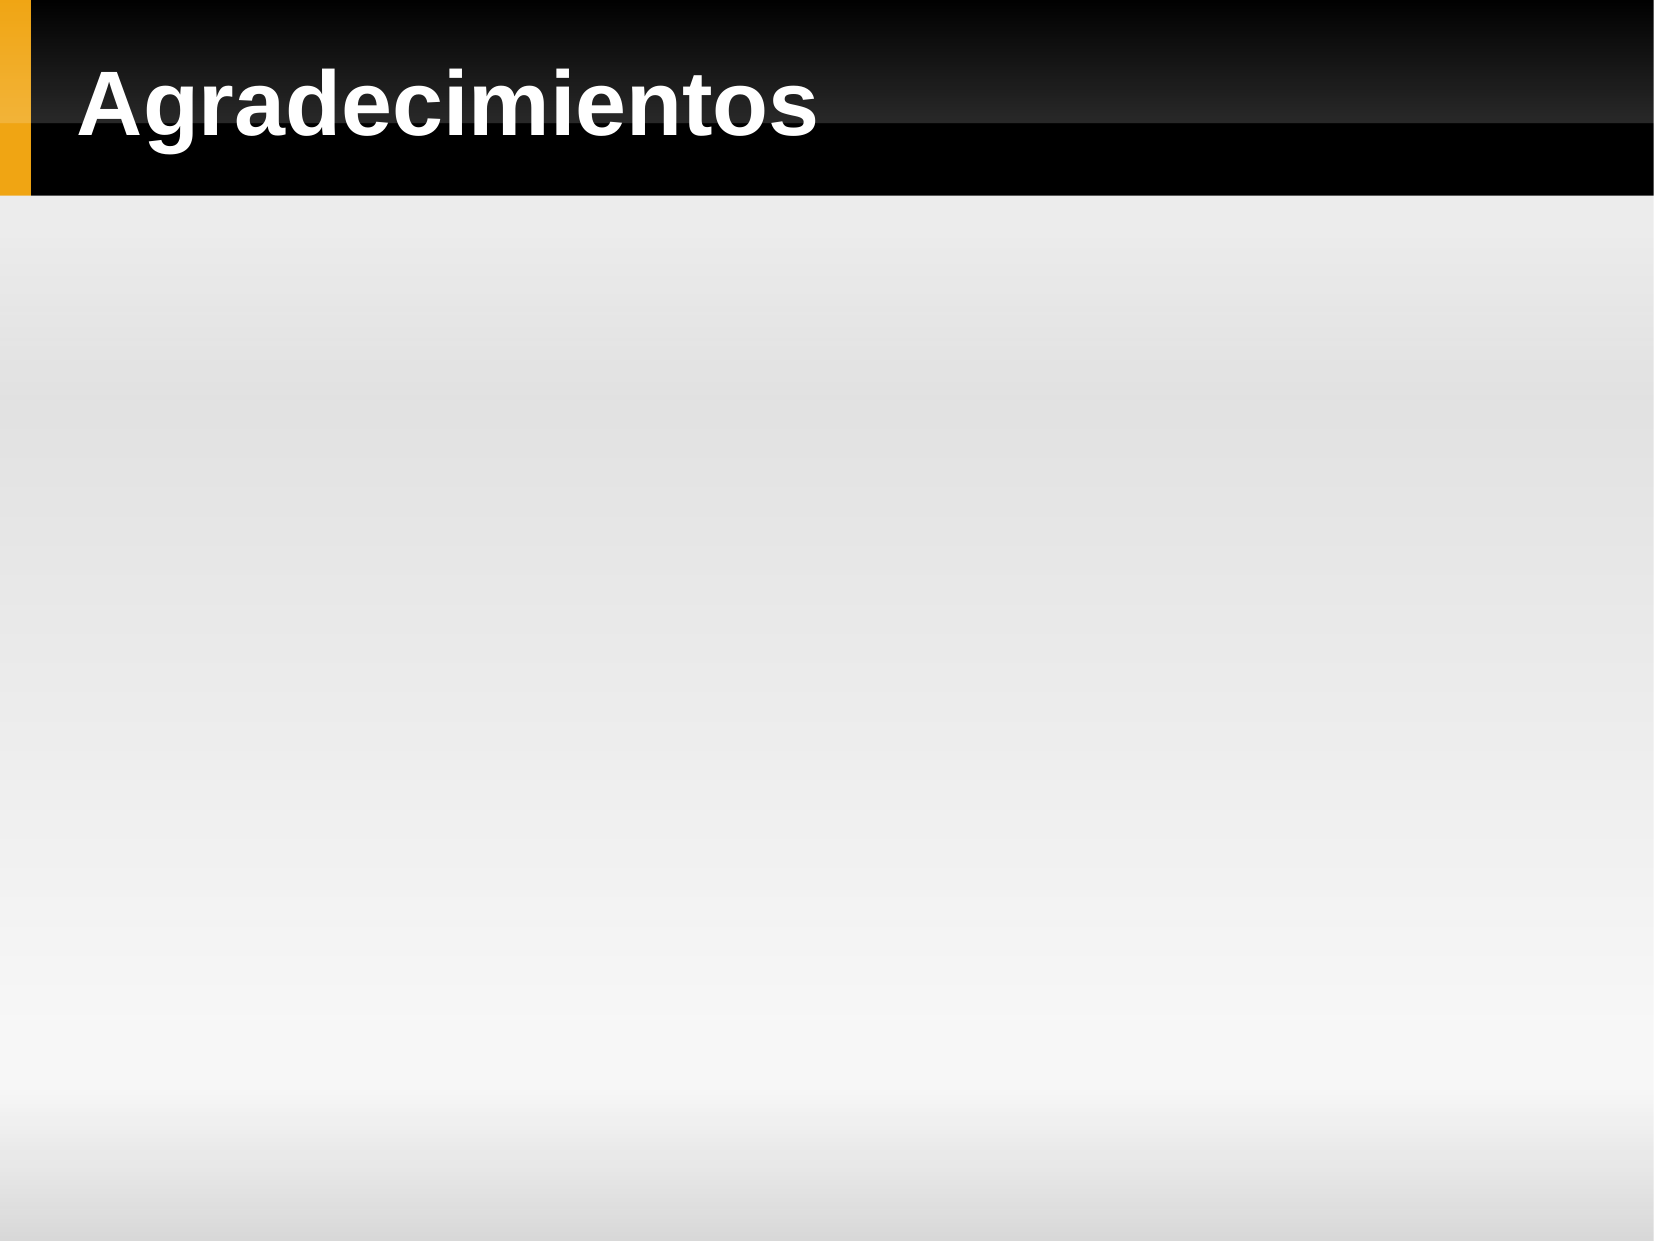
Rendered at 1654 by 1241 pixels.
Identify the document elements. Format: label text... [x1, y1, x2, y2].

title Agradecimientos [76, 0, 1565, 208]
picture [0, 0, 1654, 1241]
